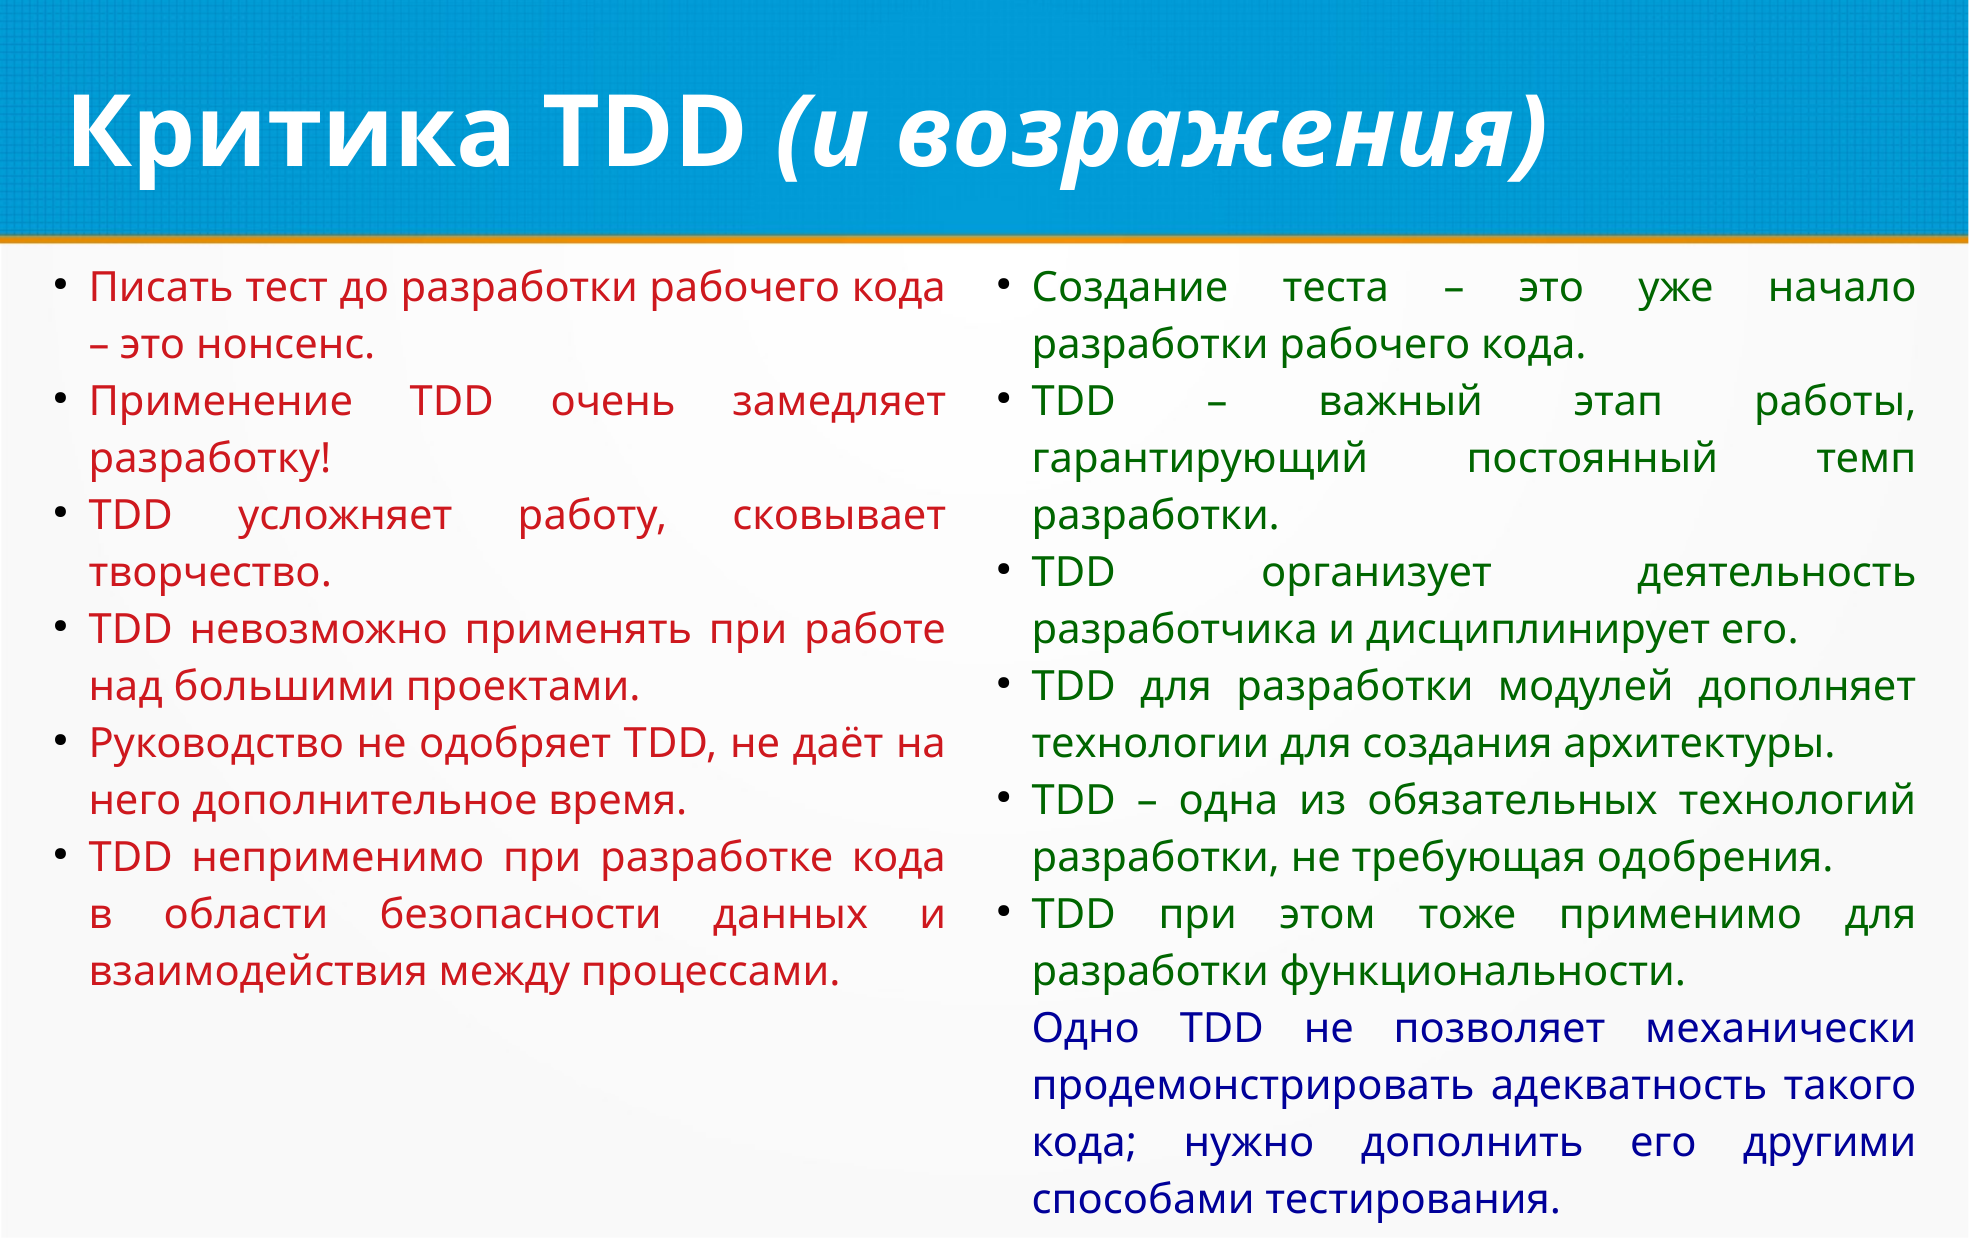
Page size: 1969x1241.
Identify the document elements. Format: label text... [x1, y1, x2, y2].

picture [0, 233, 1969, 1241]
text_box Писать тест до разработки рабочего кода – это нонсенс. Применение TDD очень замедляет разработку! TDD усложняет работу, сковывает творчество. TDD невозможно применять при работе над большими проектами. Руководство не одобряет TDD, не даёт на него дополнительное время. TDD неприменимо при разработке кода в области безопасности данных и взаимодействия между процессами. [47, 250, 953, 1199]
text_box Создание теста – это уже начало разработки рабочего кода. TDD – важный этап работы, гарантирующий постоянный темп разработки. TDD организует деятельность разработчика и дисциплинирует его. TDD для разработки модулей дополняет технологии для создания архитектуры. TDD – одна из обязательных технологий разработки, не требующая одобрения. TDD при этом тоже применимо для разработки функциональности. Одно TDD не позволяет механически продемонстрировать адекватность такого кода; нужно дополнить его другими способами тестирования. [990, 250, 1925, 1199]
text_box Критика TDD (и возражения) [59, 55, 1902, 200]
